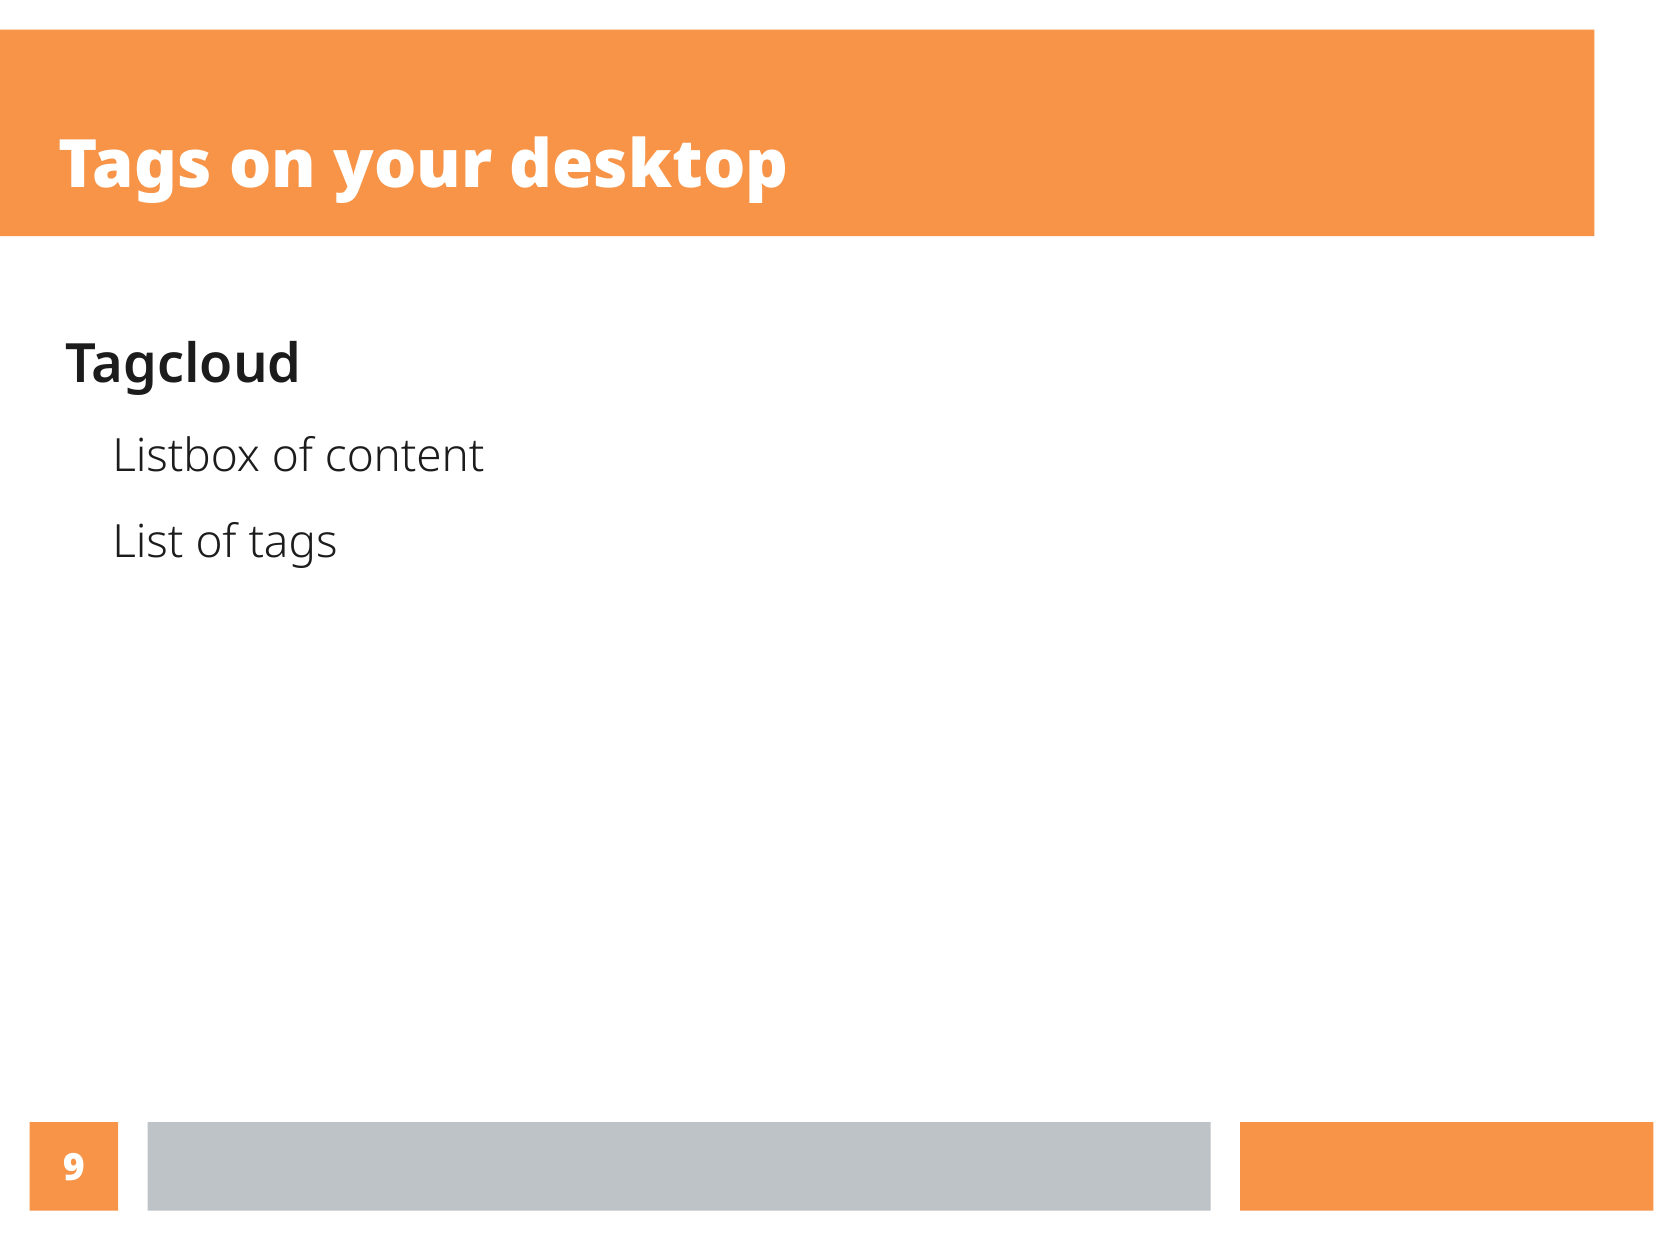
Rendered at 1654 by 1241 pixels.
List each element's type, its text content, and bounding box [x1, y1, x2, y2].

title Tags on your desktop [59, 59, 1595, 207]
list Tagcloud Listbox of content List of tags [64, 324, 1571, 1093]
